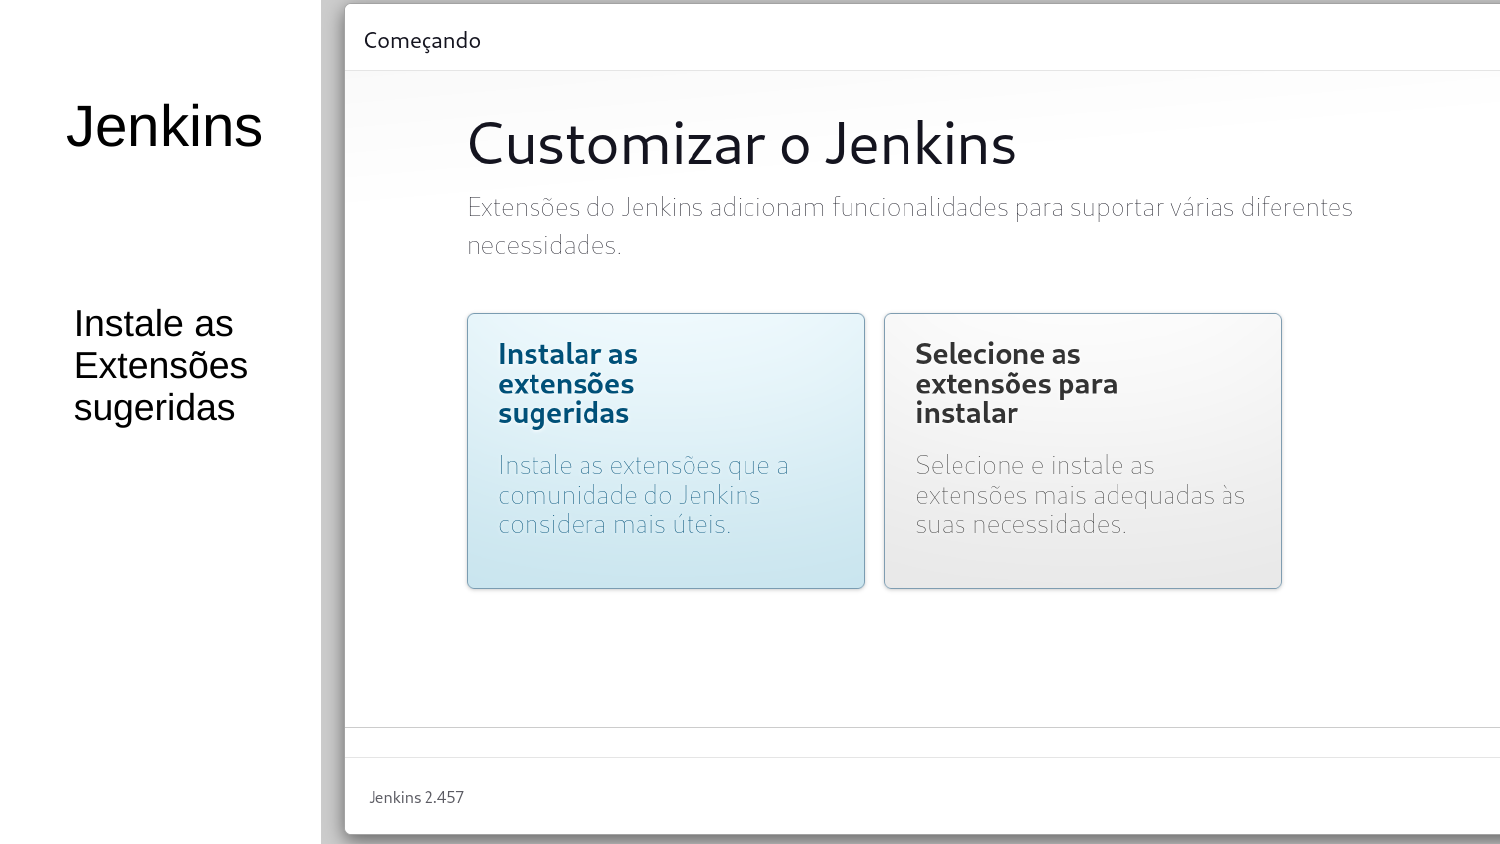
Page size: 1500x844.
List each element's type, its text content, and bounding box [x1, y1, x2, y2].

title Jenkins [51, 72, 321, 167]
text_box Instale as Extensões sugeridas [59, 295, 264, 437]
picture [321, 0, 1500, 844]
